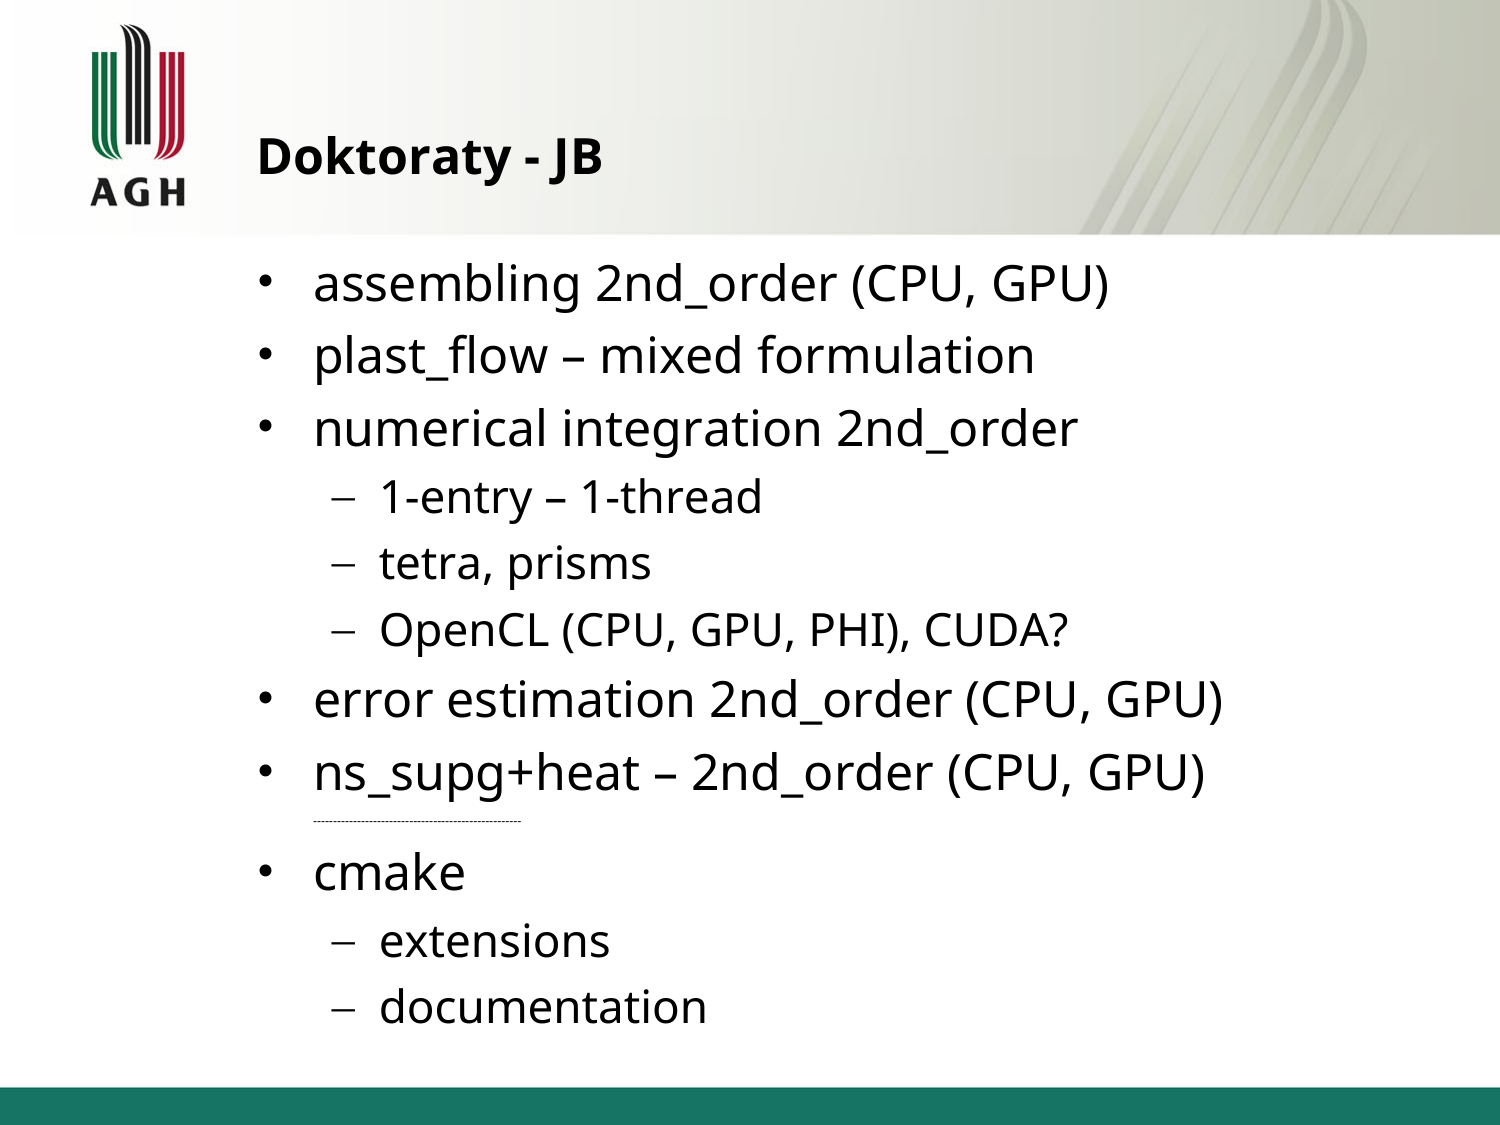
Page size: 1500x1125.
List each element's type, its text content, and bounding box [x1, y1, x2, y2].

list assembling 2nd_order (CPU, GPU) plast_flow – mixed formulation numerical integration 2nd_order 1-entry – 1-thread tetra, prisms OpenCL (CPU, GPU, PHI), CUDA? error estimation 2nd_order (CPU, GPU) ns_supg+heat – 2nd_order (CPU, GPU) ---------------------------------------------------- cmake extensions documentation [242, 243, 1423, 1041]
title Doktoraty - JB [242, 77, 1423, 231]
picture [0, 0, 1500, 1125]
